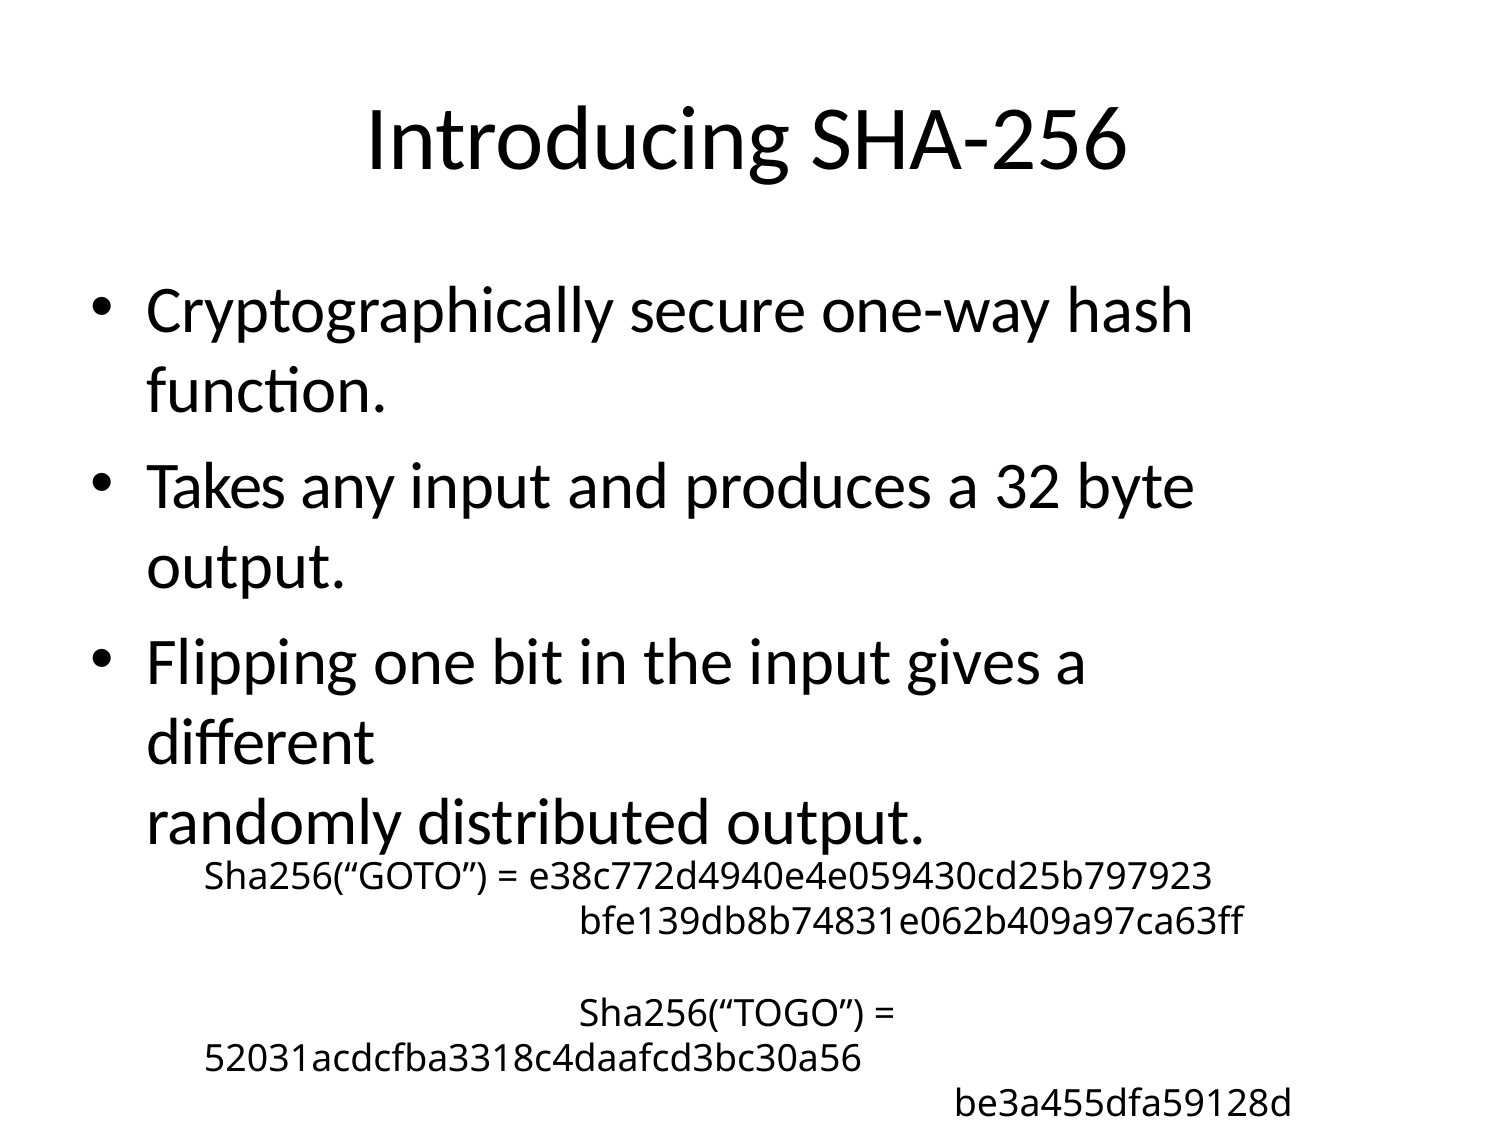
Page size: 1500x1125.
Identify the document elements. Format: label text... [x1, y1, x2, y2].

title Introducing SHA-256 [90, 33, 1410, 266]
text_box Cryptographically secure one-way hash function. Takes any input and produces a 32 byte output. Flipping one bit in the input gives a different randomly distributed output. [87, 265, 1345, 858]
text_box Sha256(“GOTO”) = e38c772d4940e4e059430cd25b797923 bfe139db8b74831e062b409a97ca63ff Sha256(“TOGO”) = 52031acdcfba3318c4daafcd3bc30a56 be3a455dfa59128d72bcf74ef52491bb [201, 851, 1306, 1125]
